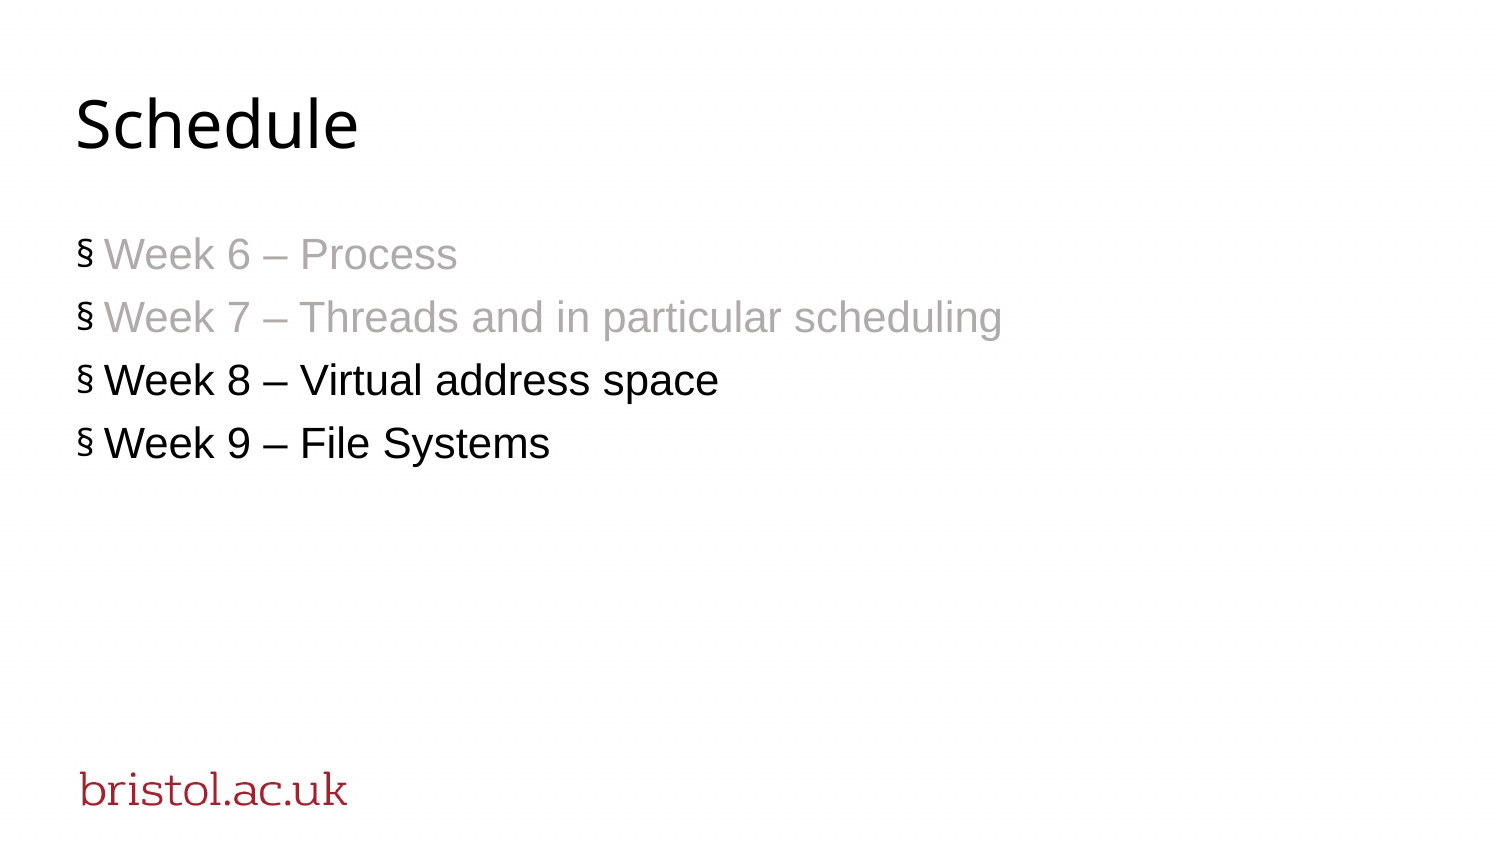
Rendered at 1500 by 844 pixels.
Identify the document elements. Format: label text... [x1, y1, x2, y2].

title Schedule [60, 44, 1440, 209]
list Week 6 – Process Week 7 – Threads and in particular scheduling Week 8 – Virtual address space Week 9 – File Systems [60, 224, 1440, 699]
